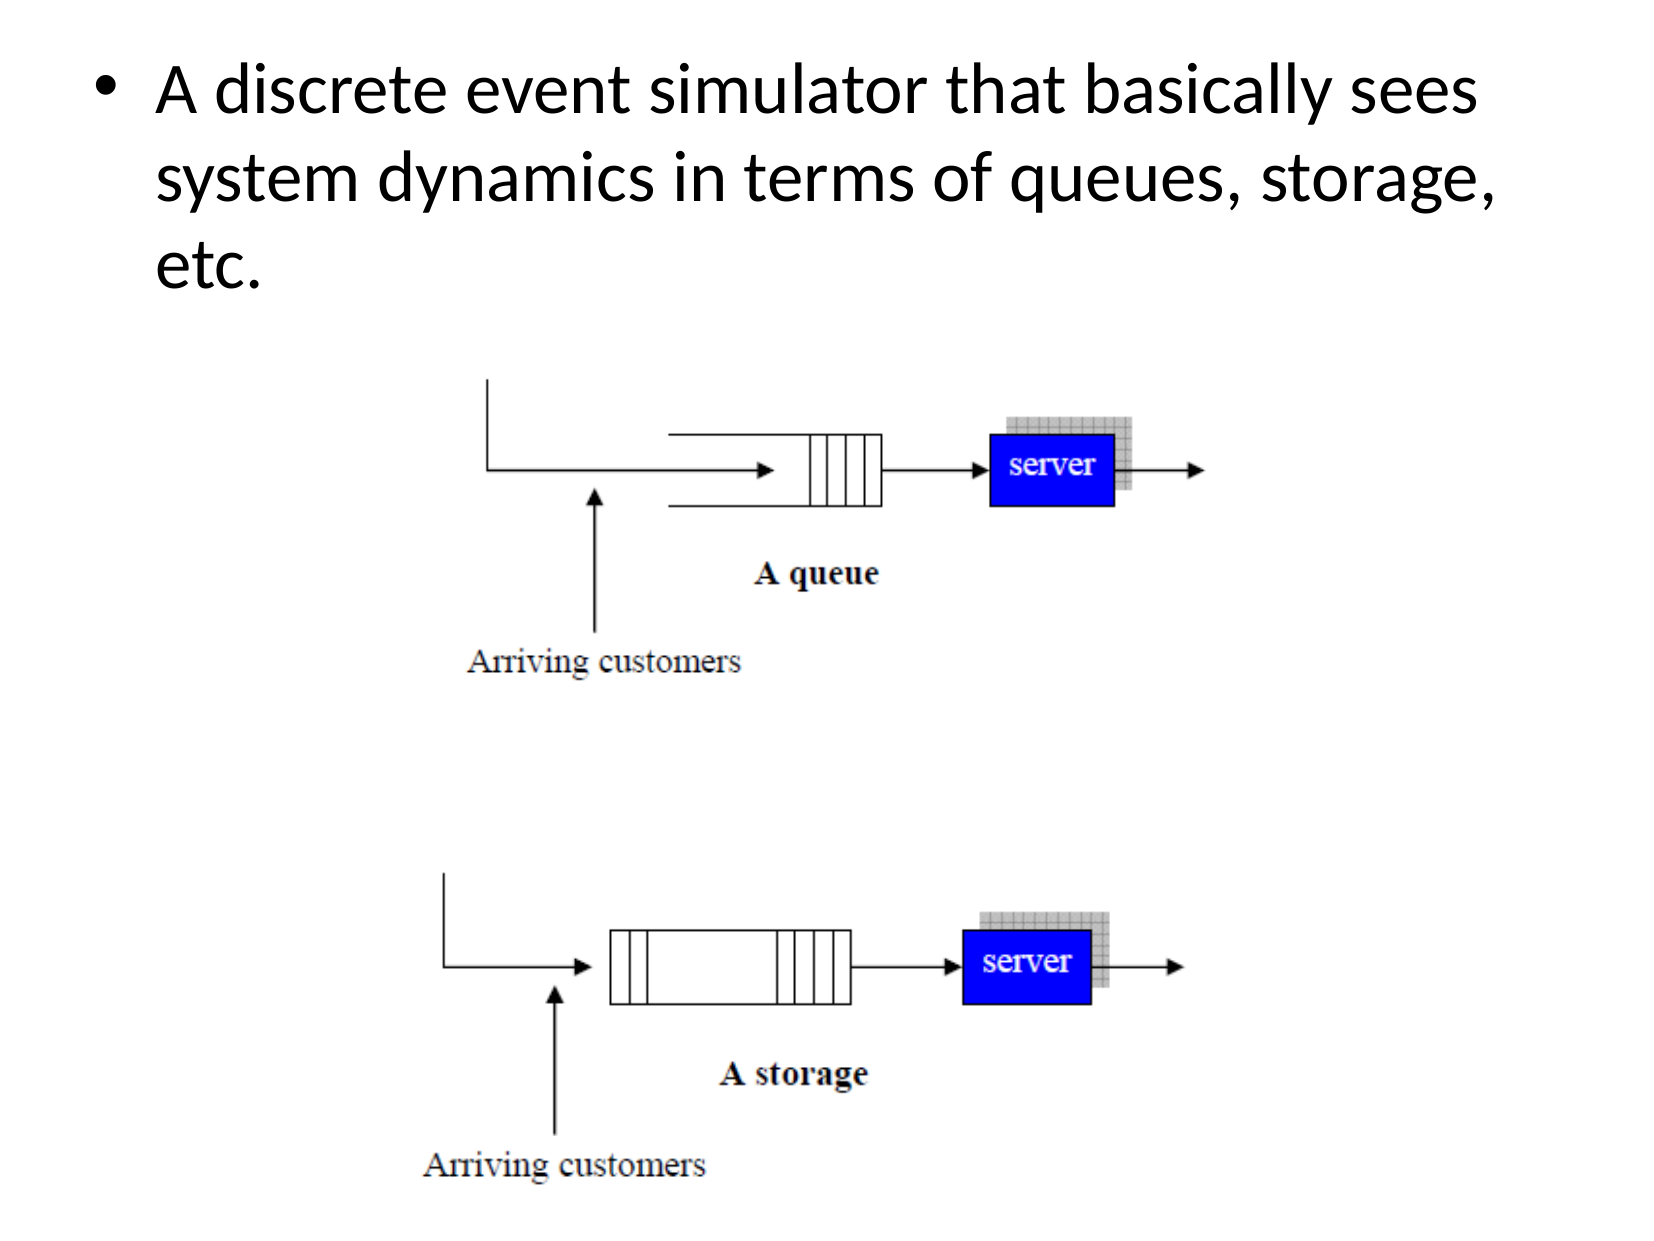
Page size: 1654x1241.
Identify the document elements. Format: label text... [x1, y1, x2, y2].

picture [389, 819, 1267, 1208]
list A discrete event simulator that basically sees system dynamics in terms of queues, storage, etc. [76, 32, 1566, 851]
picture [314, 282, 1324, 733]
